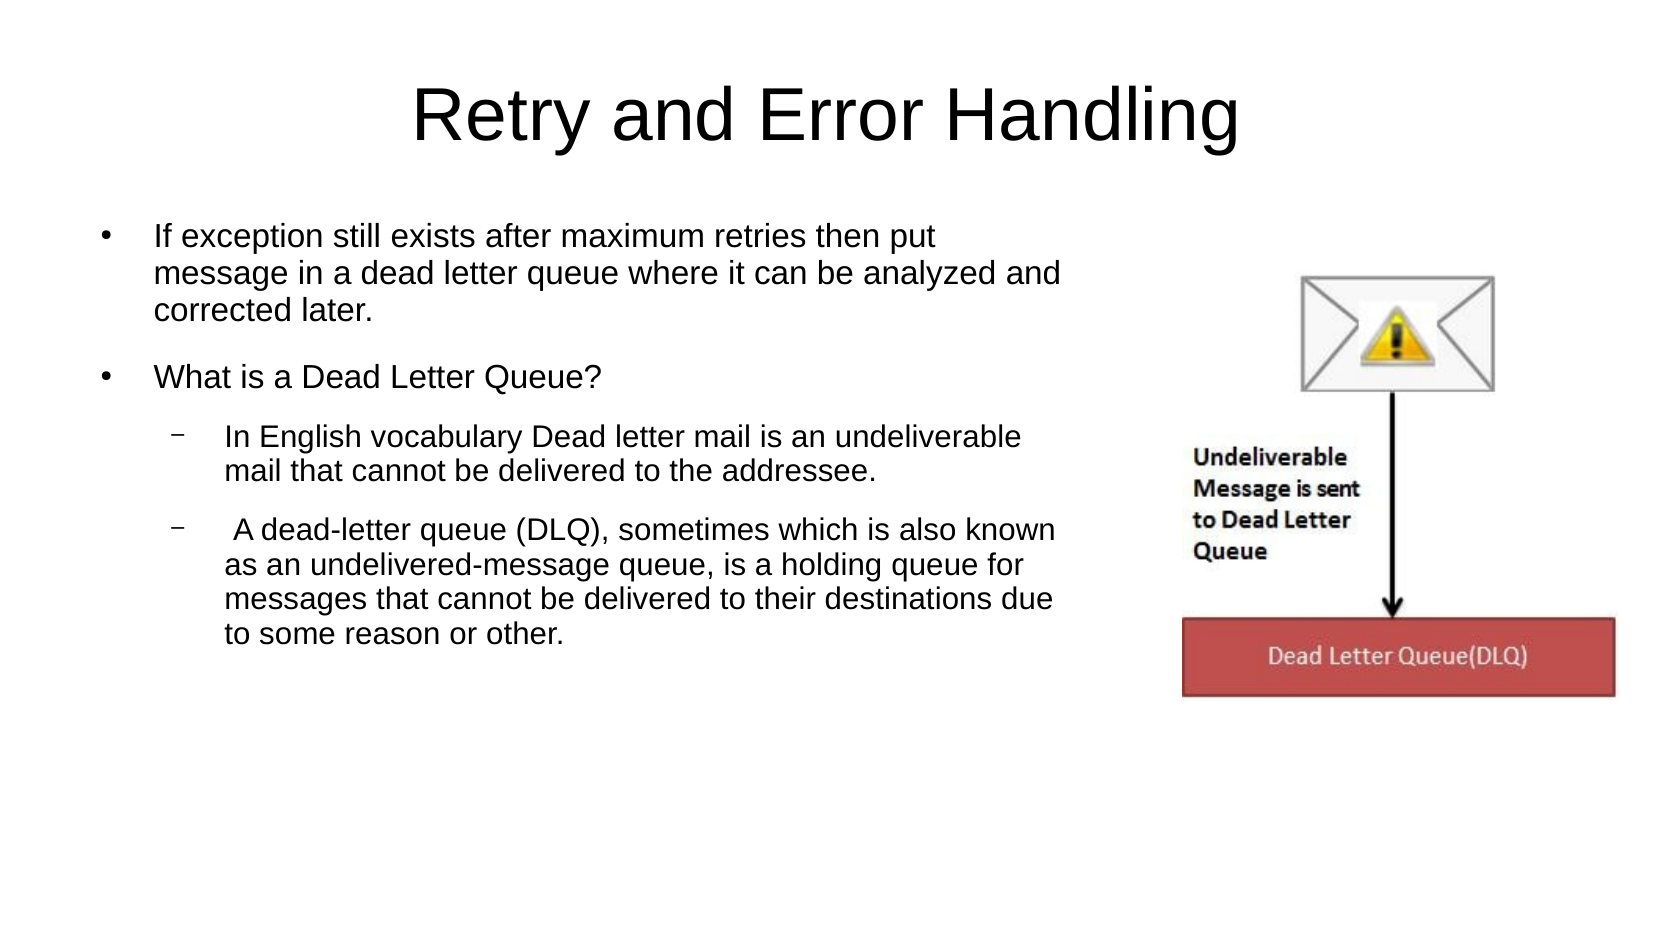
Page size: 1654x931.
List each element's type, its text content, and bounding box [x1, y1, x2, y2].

title Retry and Error Handling [82, 37, 1571, 193]
list If exception still exists after maximum retries then put message in a dead letter queue where it can be analyzed and corrected later. What is a Dead Letter Queue? In English vocabulary Dead letter mail is an undeliverable mail that cannot be delivered to the addressee. A dead-letter queue (DLQ), sometimes which is also known as an undelivered-message queue, is a holding queue for messages that cannot be delivered to their destinations due to some reason or other. [82, 217, 1065, 758]
picture [1182, 259, 1619, 702]
